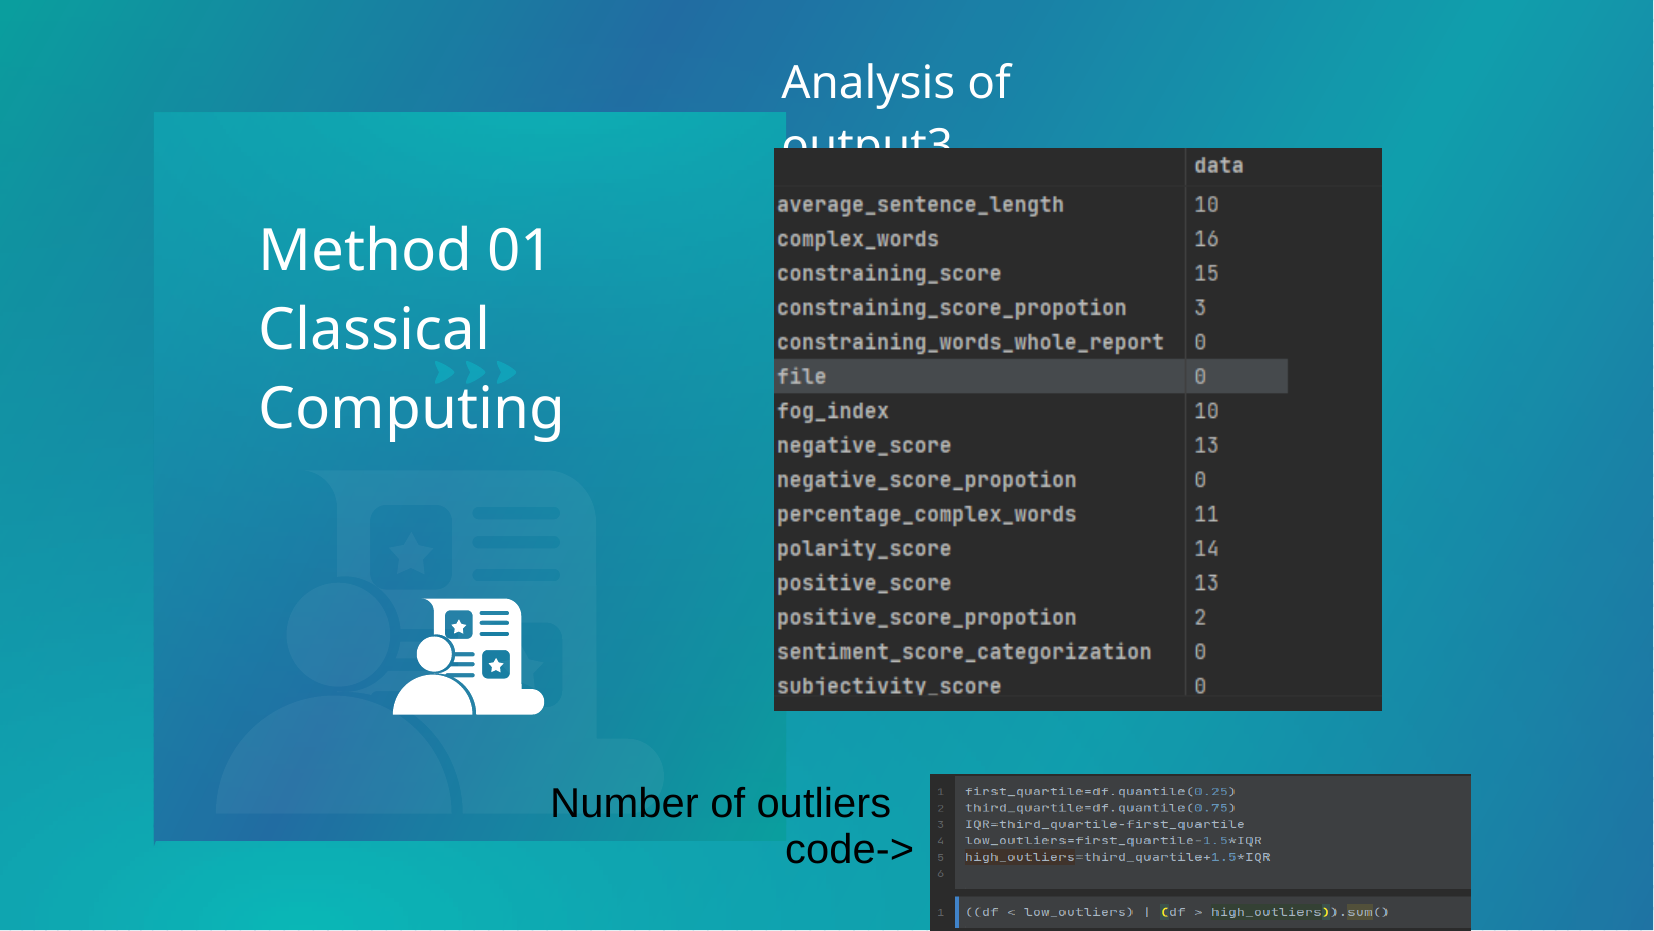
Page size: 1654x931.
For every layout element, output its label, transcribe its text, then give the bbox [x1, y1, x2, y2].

text_box [153, 112, 787, 847]
text_box Method 01 Classical Computing [244, 200, 748, 428]
picture [0, 0, 1654, 931]
text_box Analysis of output3 [766, 42, 1112, 183]
title Number of outliers code-> [282, 779, 915, 920]
